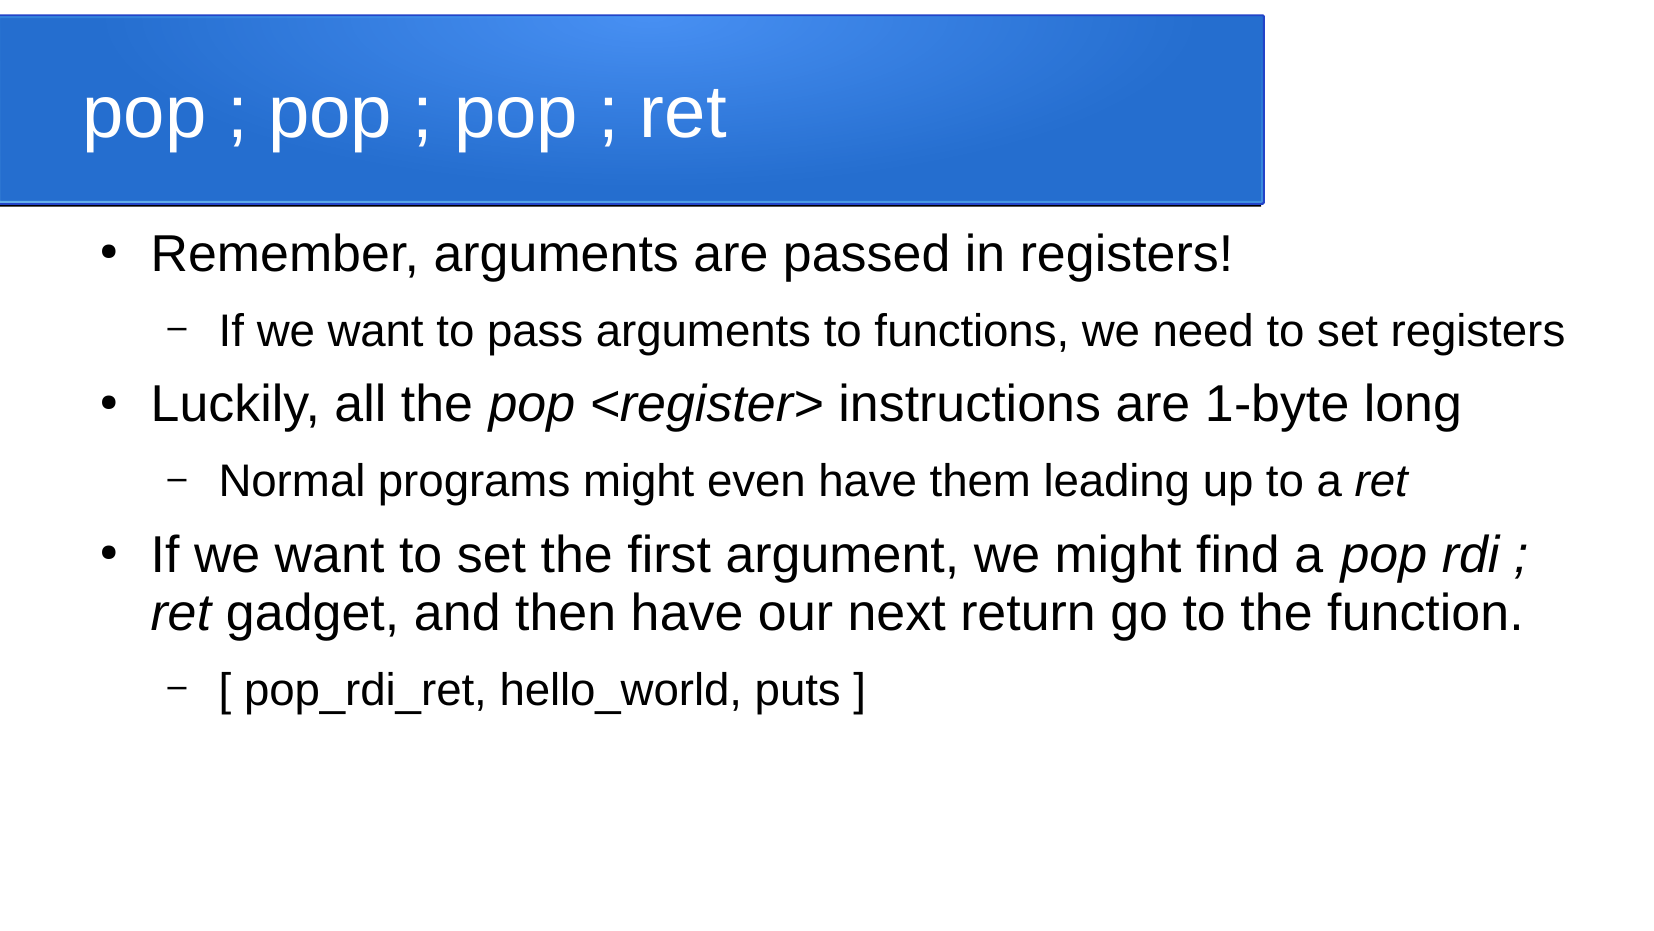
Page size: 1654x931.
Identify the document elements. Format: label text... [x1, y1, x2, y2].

list Remember, arguments are passed in registers! If we want to pass arguments to functions, we need to set registers Luckily, all the pop <register> instructions are 1-byte long Normal programs might even have them leading up to a ret If we want to set the first argument, we might find a pop rdi ; ret gadget, and then have our next return go to the function. [ pop_rdi_ret, hello_world, puts ] [82, 224, 1571, 764]
title pop ; pop ; pop ; ret [82, 35, 1235, 189]
